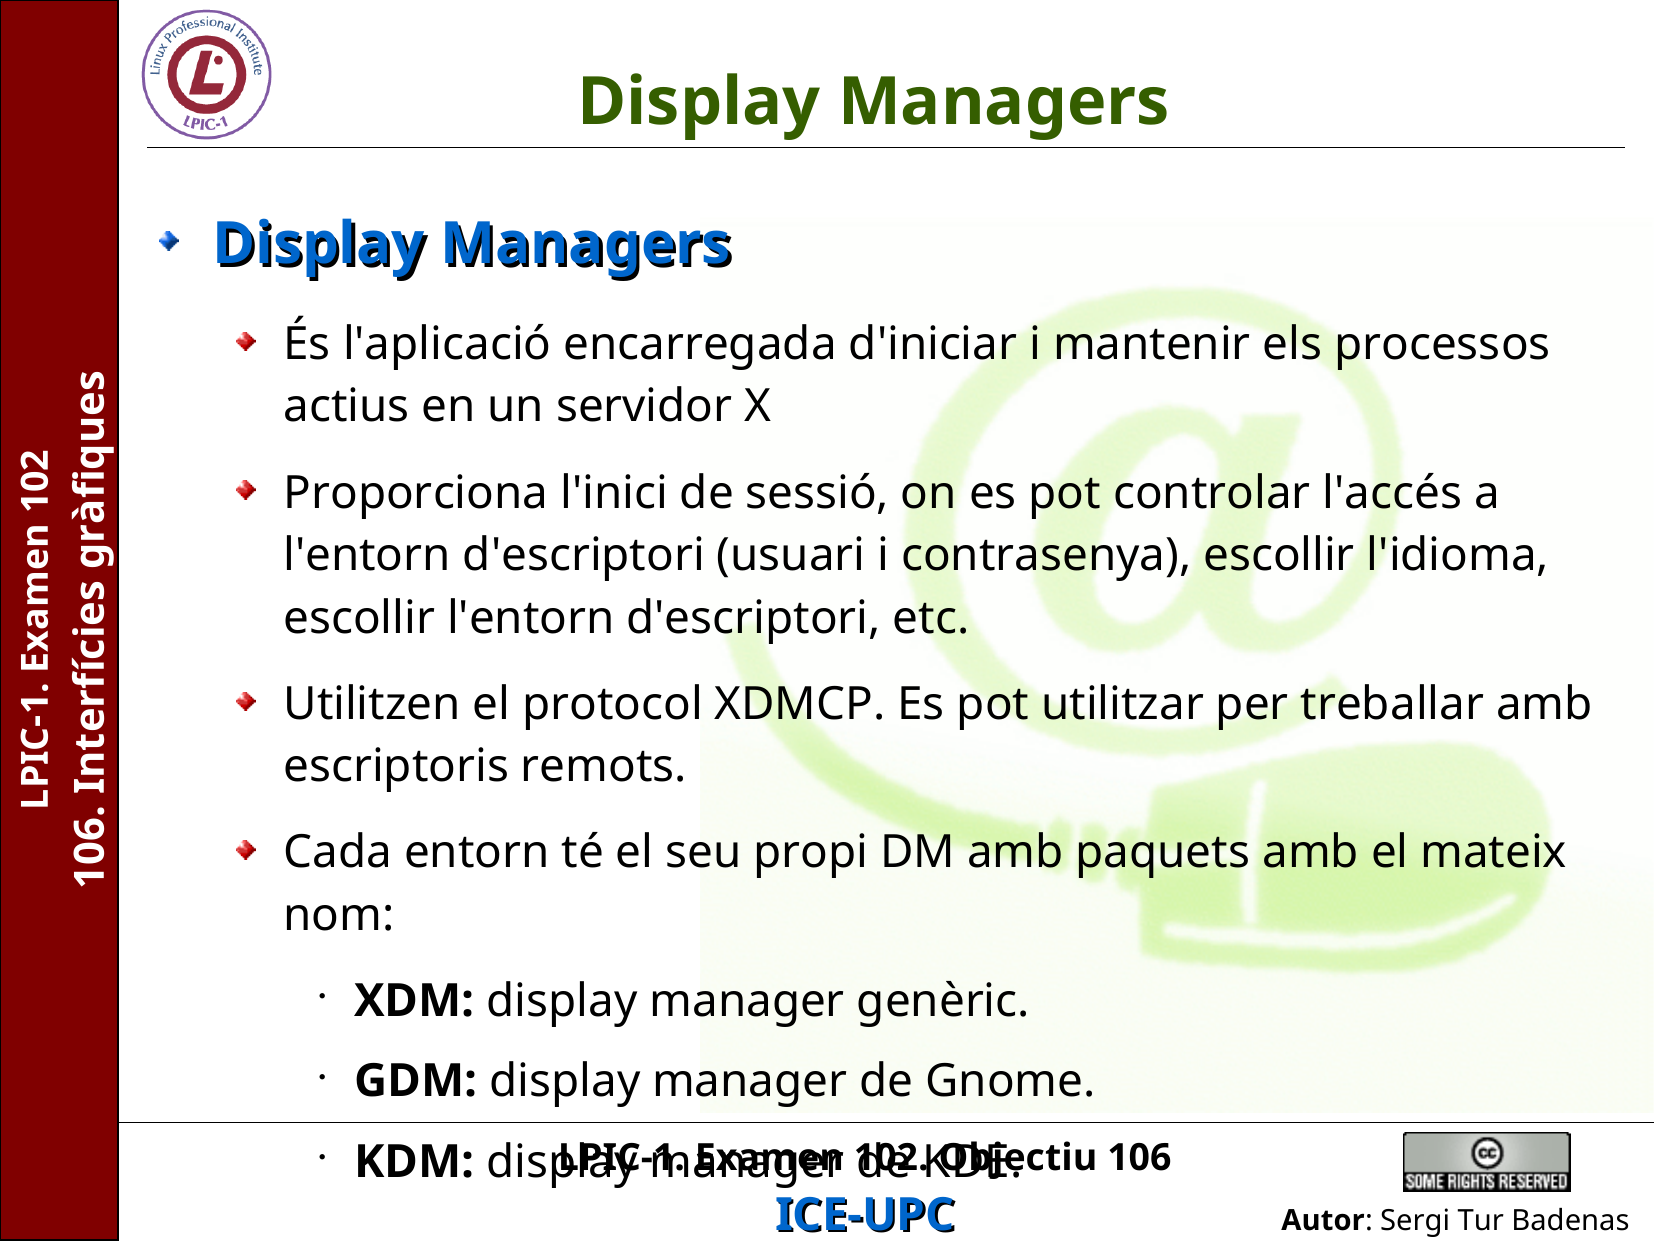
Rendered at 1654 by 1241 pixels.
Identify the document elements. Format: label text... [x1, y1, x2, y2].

picture [700, 217, 1654, 1113]
title Display Managers [129, 49, 1619, 148]
picture [1403, 1132, 1571, 1192]
list Display Managers És l'aplicació encarregada d'iniciar i mantenir els processos actius en un servidor X Proporciona l'inici de sessió, on es pot controlar l'accés a l'entorn d'escriptori (usuari i contrasenya), escollir l'idioma, escollir l'entorn d'escriptori, etc. Utilitzen el protocol XDMCP. Es pot utilitzar per treballar amb escriptoris remots. Cada entorn té el seu propi DM amb paquets amb el mateix nom: XDM: display manager genèric. GDM: display manager de Gnome. KDM: display manager de KDE. [141, 201, 1630, 1092]
picture [135, 5, 277, 49]
